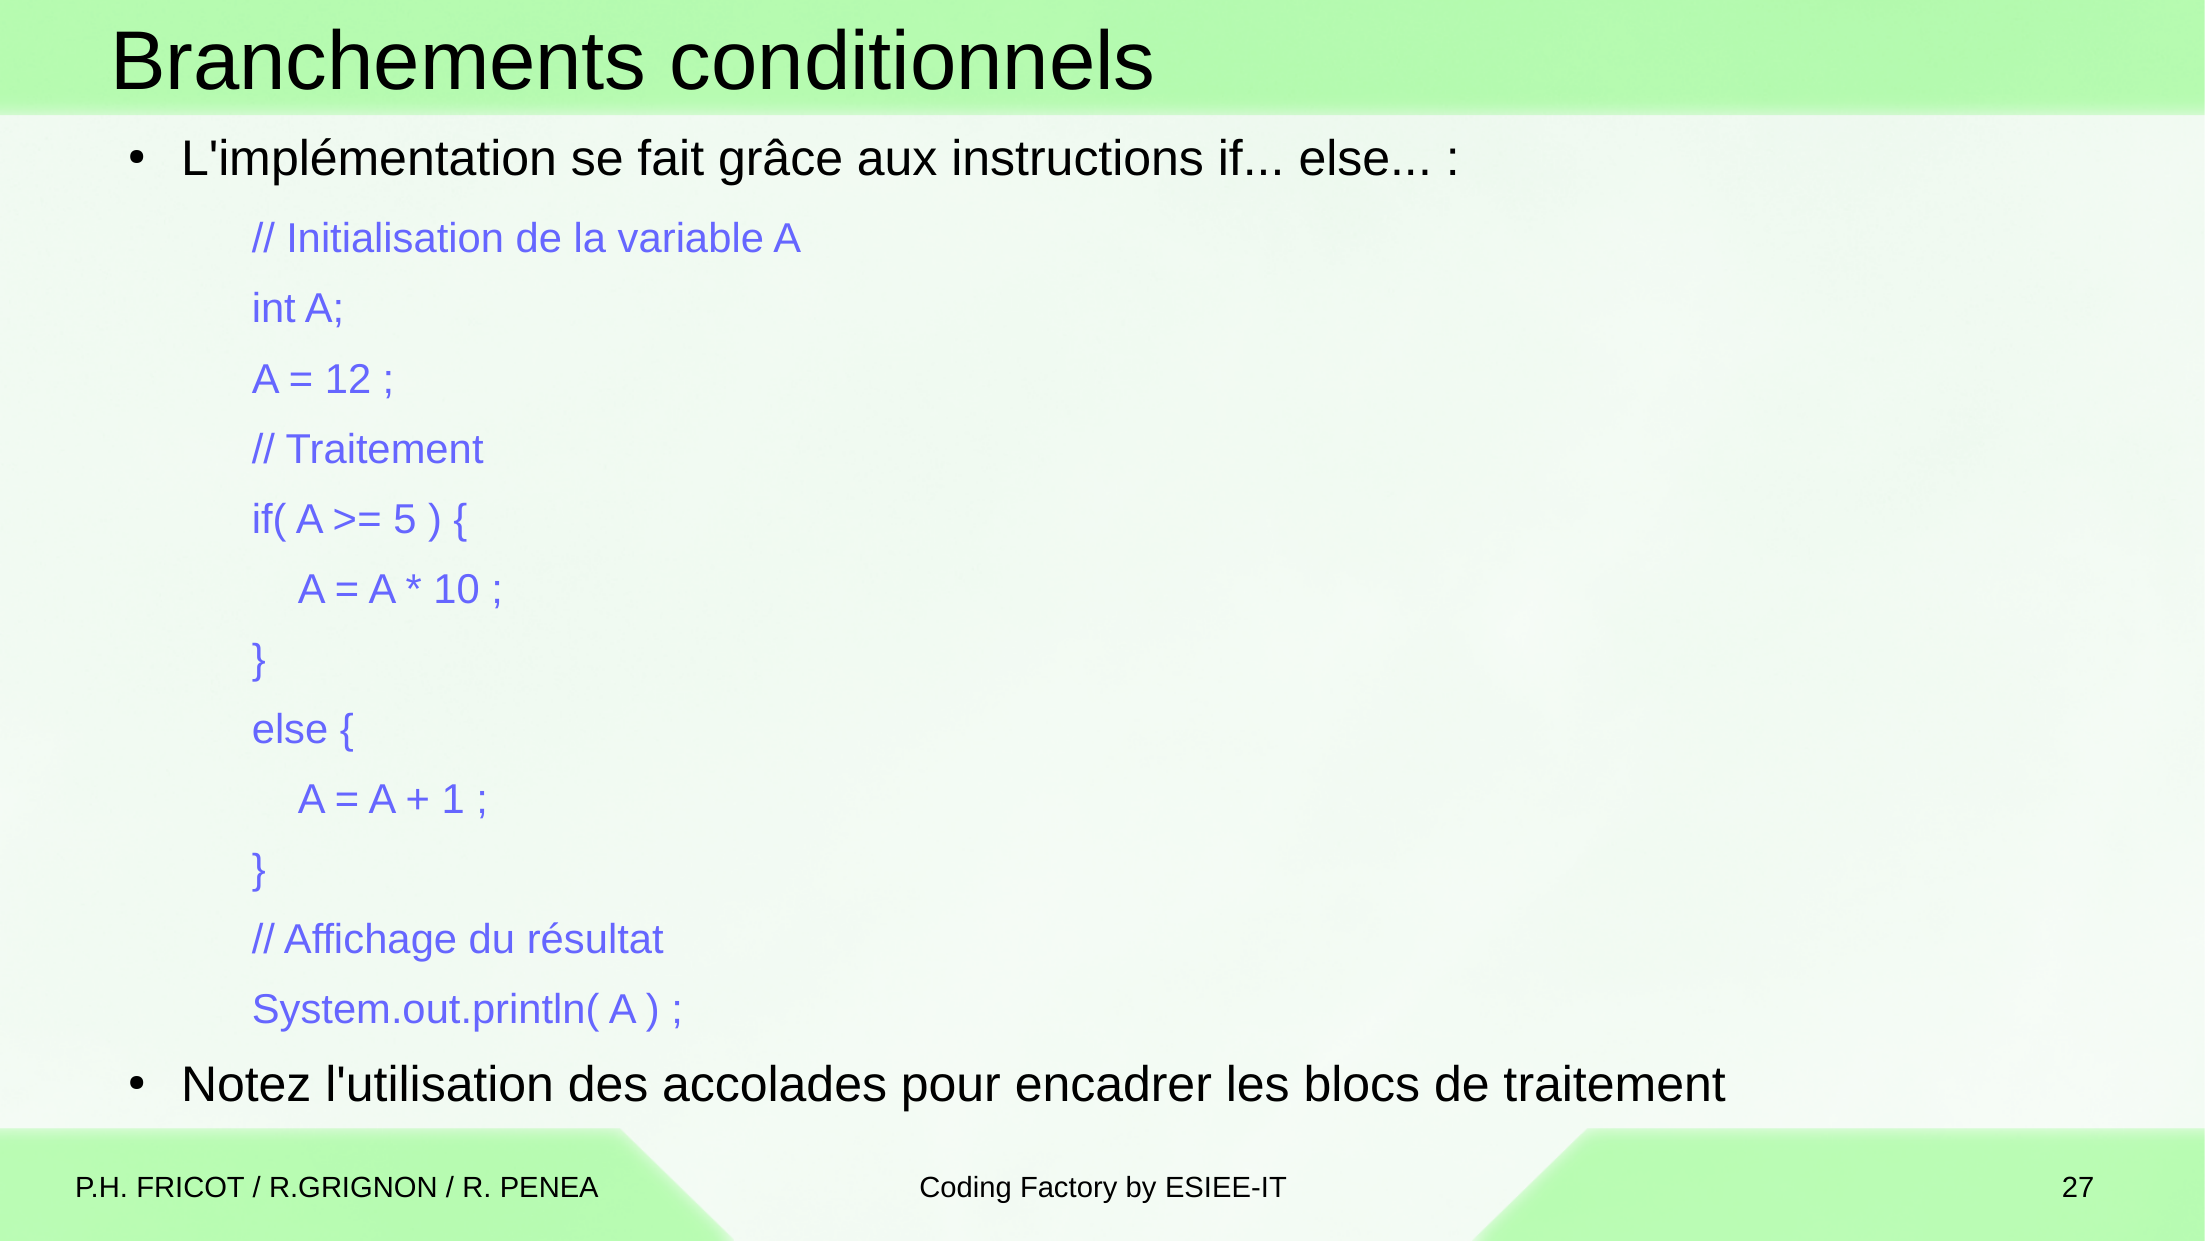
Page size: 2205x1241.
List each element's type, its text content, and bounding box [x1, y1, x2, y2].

title Branchements conditionnels [110, 49, 2095, 200]
list L'implémentation se fait grâce aux instructions if... else... : // Initialisation de la variable A int A; A = 12 ; // Traitement if( A >= 5 ) { A = A * 10 ; } else { A = A + 1 ; } // Affichage du résultat System.out.println( A ) ; Notez l'utilisation des accolades pour encadrer les blocs de traitement [110, 200, 2095, 1116]
picture [0, 0, 2205, 1241]
